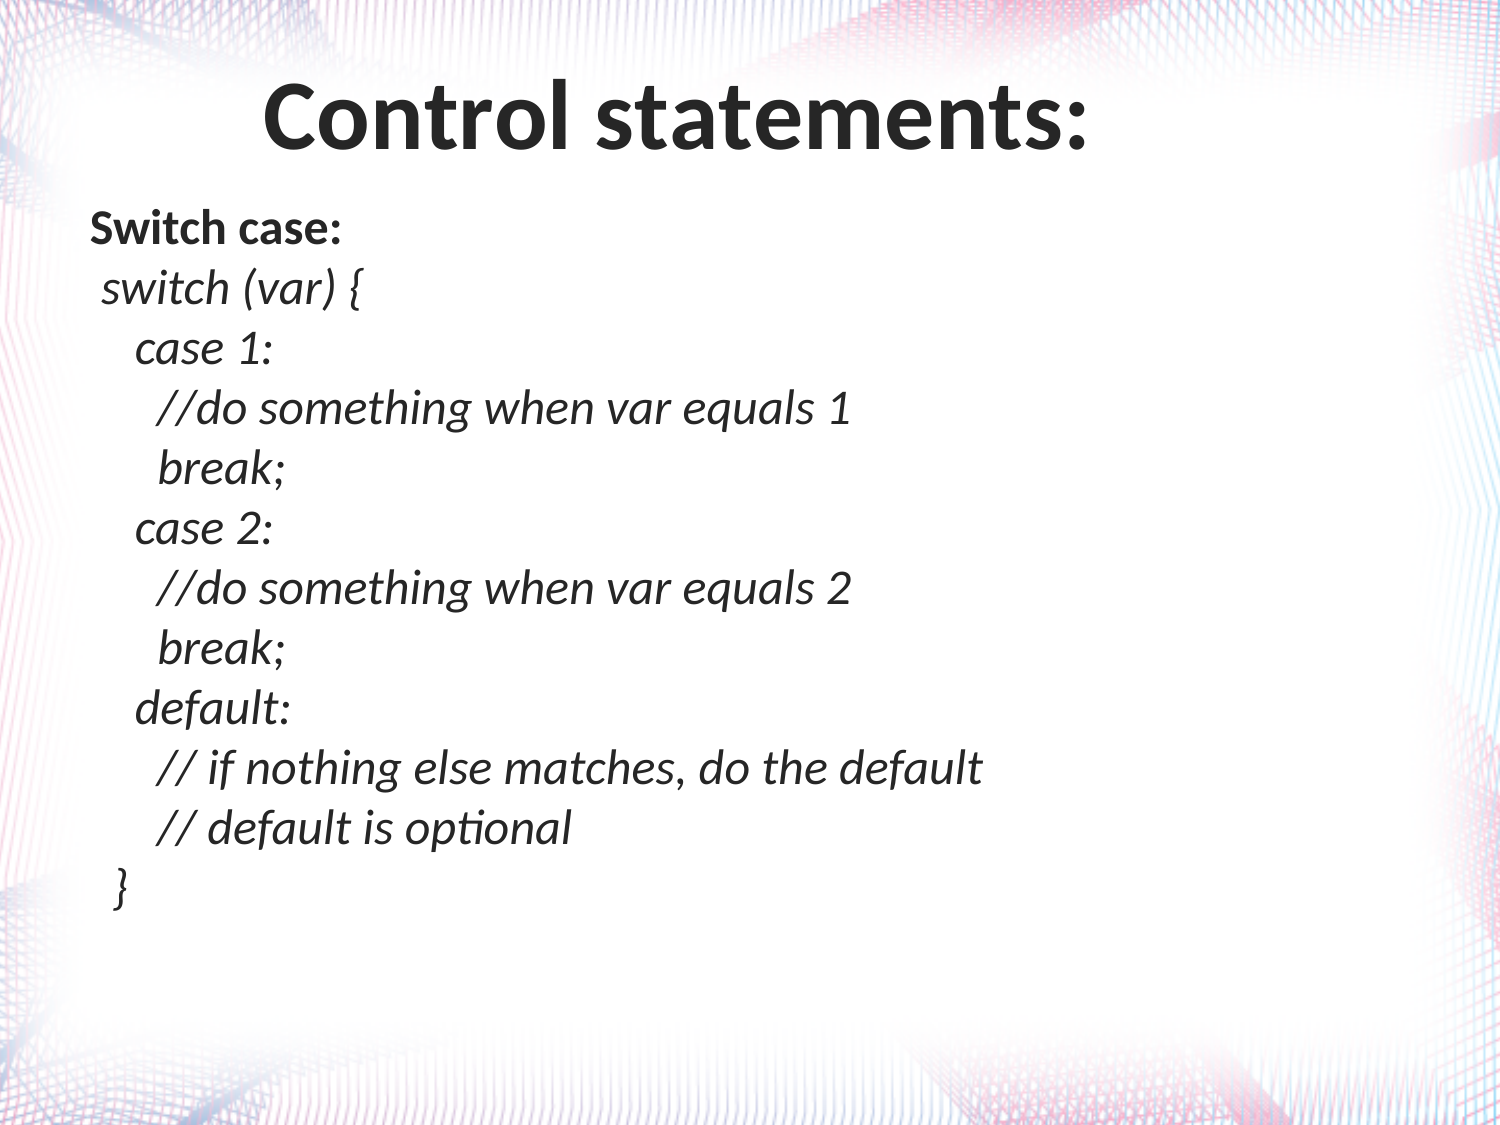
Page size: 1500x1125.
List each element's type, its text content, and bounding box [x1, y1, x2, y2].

picture [0, 0, 1500, 1125]
title Control statements: [58, 50, 1297, 188]
text_box Switch case: switch (var) { case 1: //do something when var equals 1 break; case 2: //do something when var equals 2 break; default: // if nothing else matches, do the default // default is optional } [74, 188, 1261, 925]
